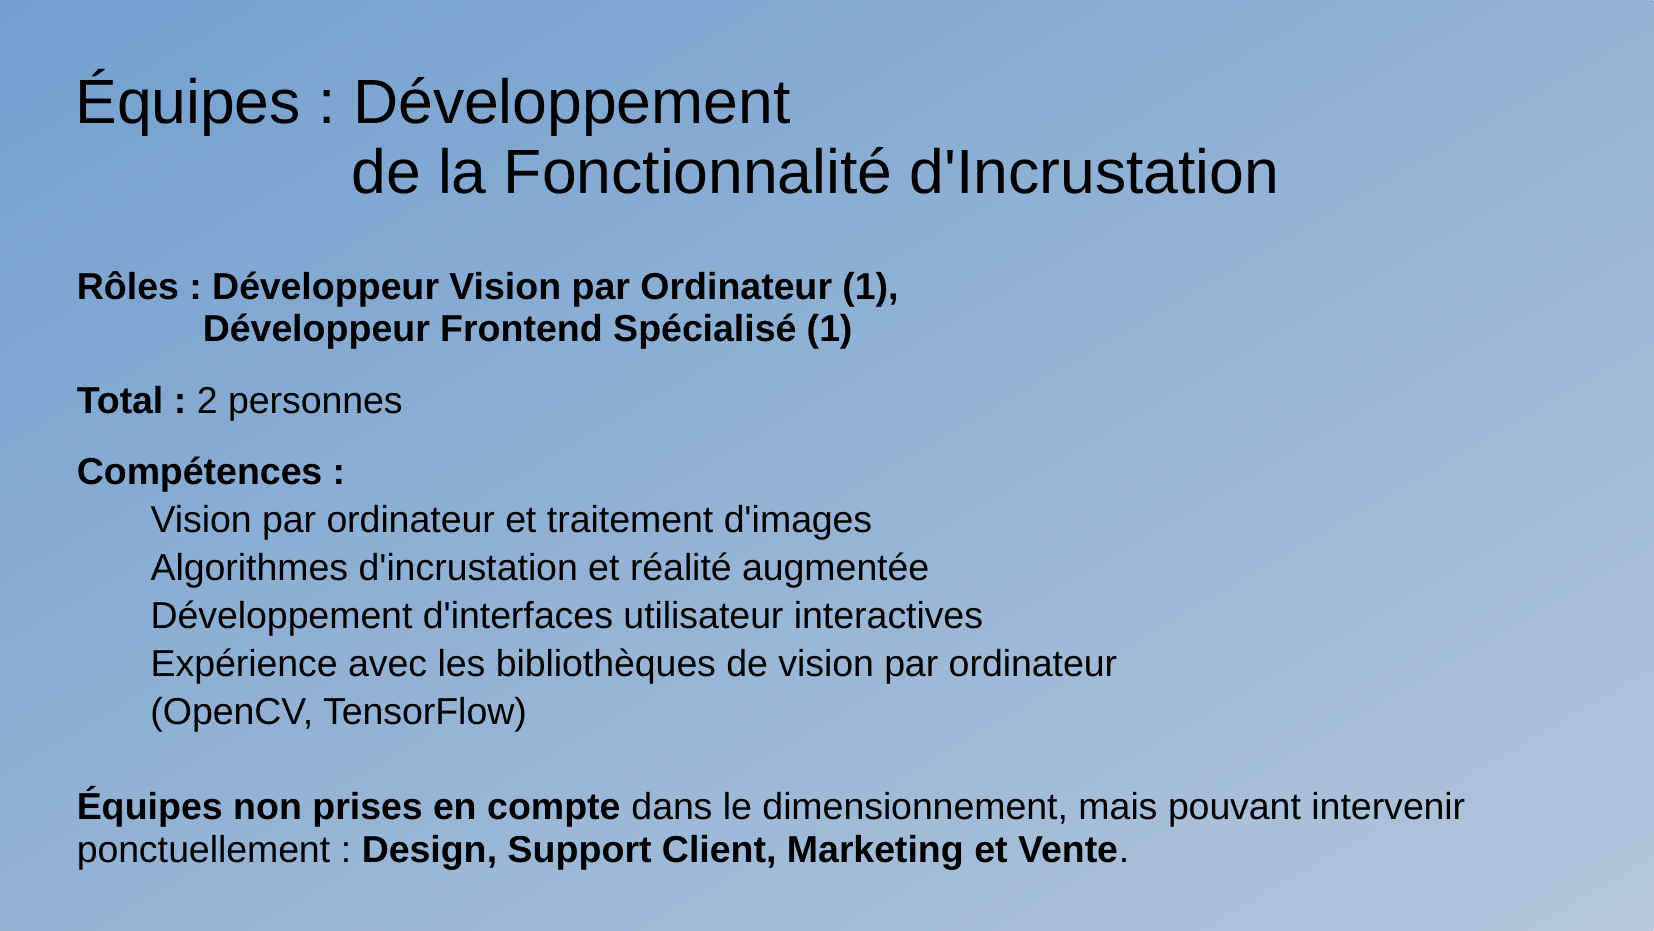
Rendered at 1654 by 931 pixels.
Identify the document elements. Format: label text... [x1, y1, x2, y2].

list Rôles : Développeur Vision par Ordinateur (1), Développeur Frontend Spécialisé (1) Total : 2 personnes Compétences : Vision par ordinateur et traitement d'images Algorithmes d'incrustation et réalité augmentée Développement d'interfaces utilisateur interactives Expérience avec les bibliothèques de vision par ordinateur (OpenCV, TensorFlow) Équipes non prises en compte dans le dimensionnement, mais pouvant intervenir ponctuellement : Design, Support Client, Marketing et Vente. [76, 265, 1565, 931]
title Équipes : Développement de la Fonctionnalité d'Incrustation [75, 59, 1564, 215]
